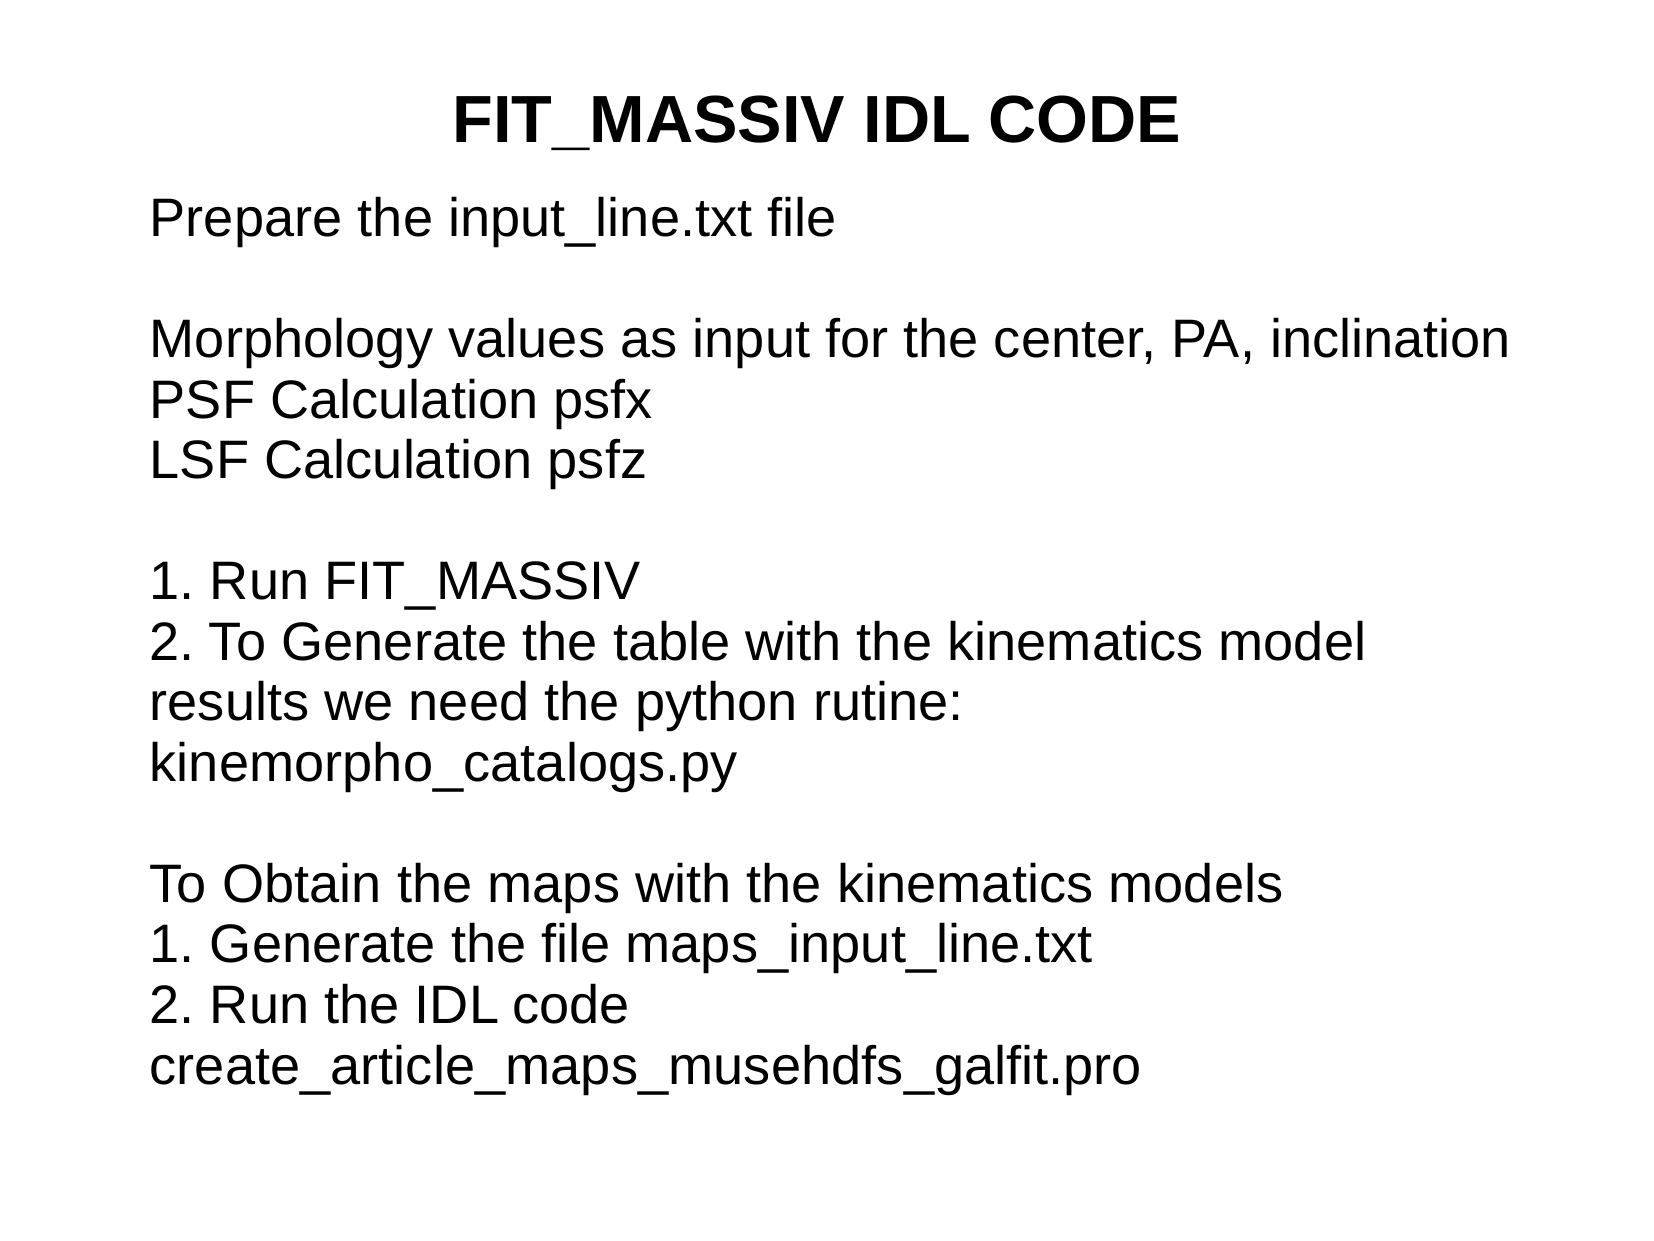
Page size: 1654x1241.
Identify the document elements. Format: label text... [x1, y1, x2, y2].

text_box FIT_MASSIV IDL CODE [405, 75, 1231, 165]
text_box Prepare the input_line.txt file Morphology values as input for the center, PA, inclination PSF Calculation psfx LSF Calculation psfz 1. Run FIT_MASSIV 2. To Generate the table with the kinematics model results we need the python rutine: kinemorpho_catalogs.py To Obtain the maps with the kinematics models 1. Generate the file maps_input_line.txt 2. Run the IDL code create_article_maps_musehdfs_galfit.pro [135, 180, 1546, 1104]
